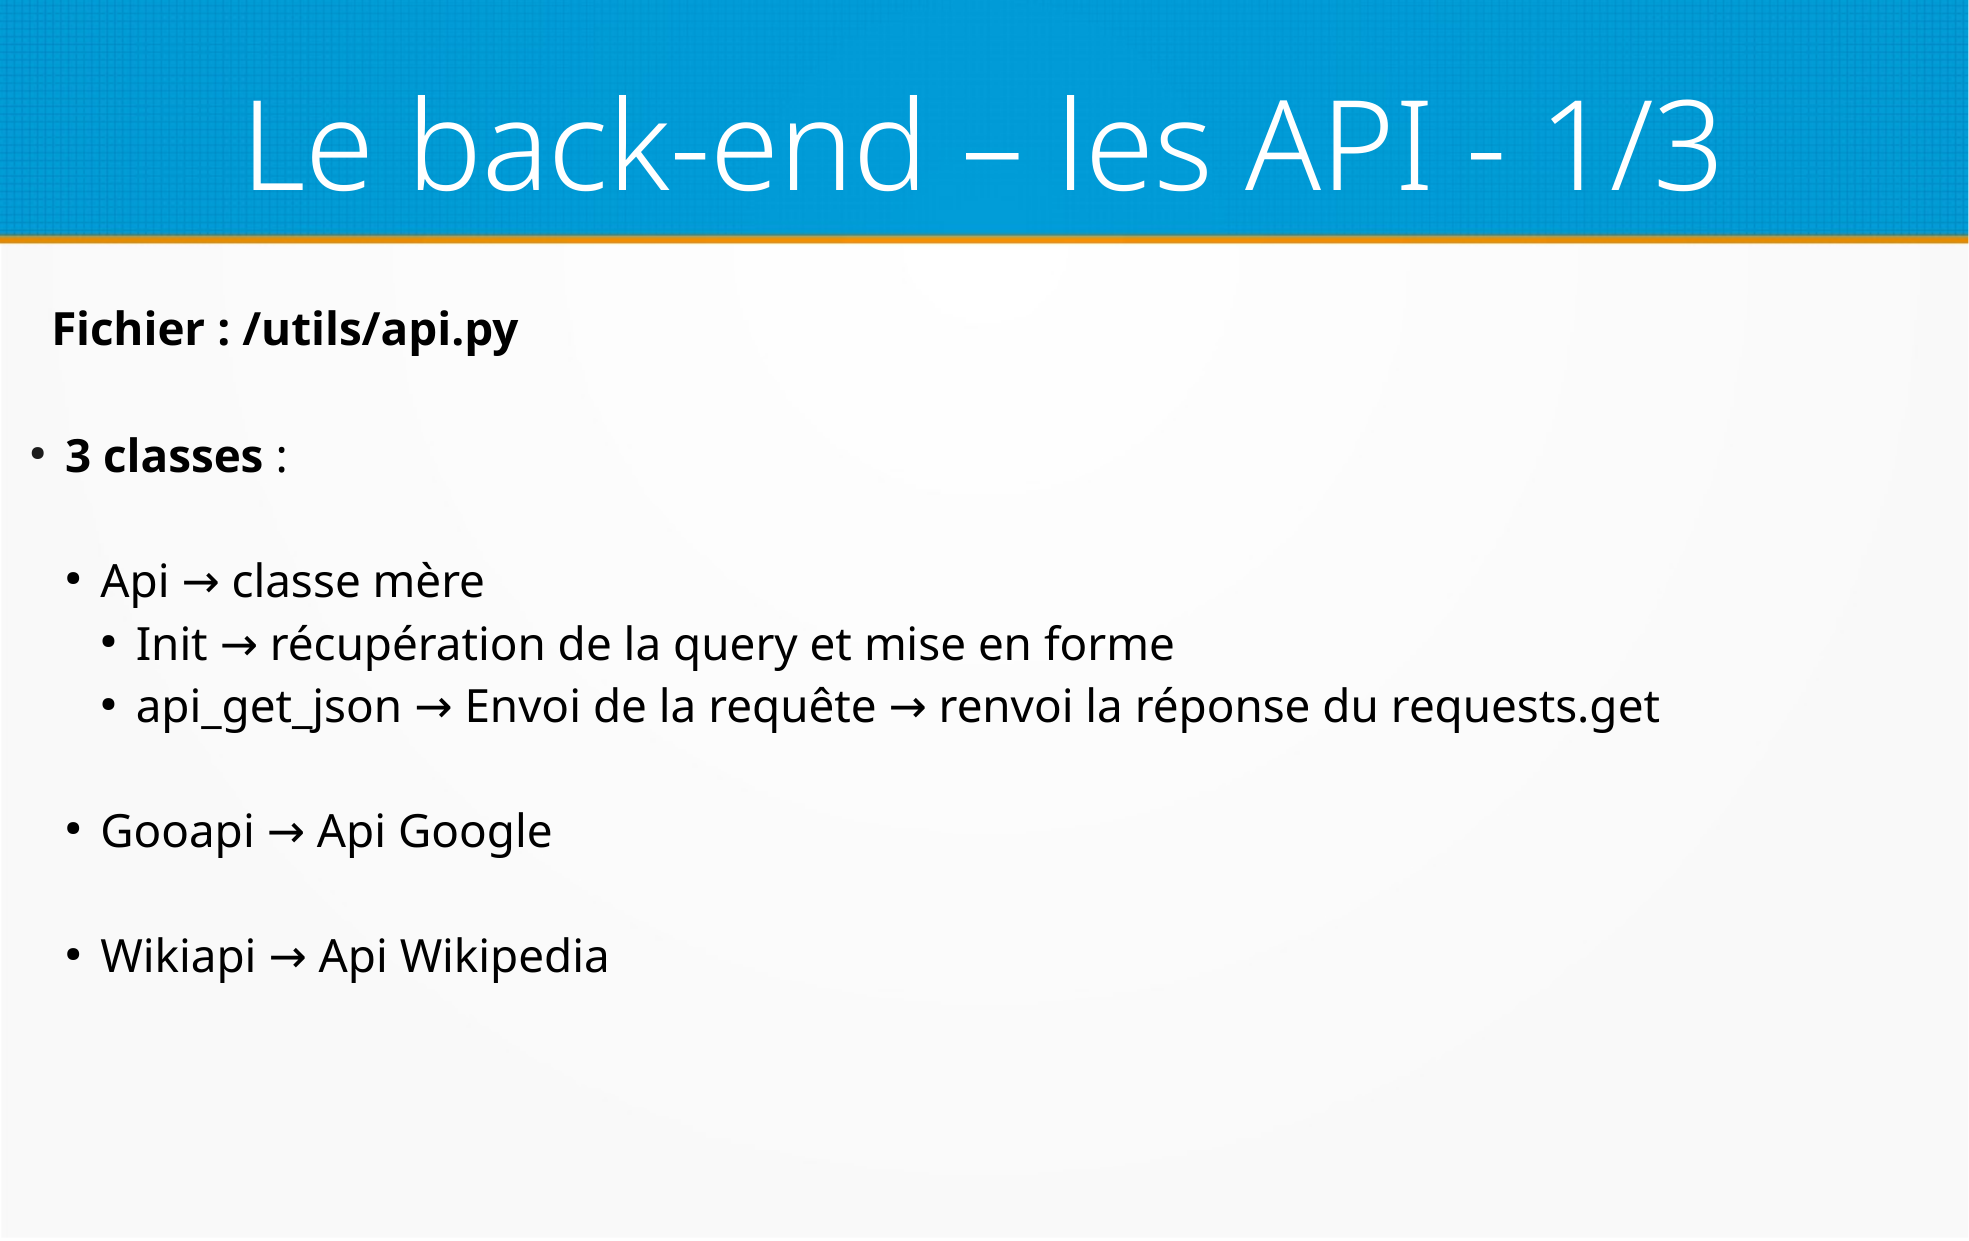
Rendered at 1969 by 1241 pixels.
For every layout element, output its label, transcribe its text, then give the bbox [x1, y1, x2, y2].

text_box 3 classes : Api → classe mère Init → récupération de la query et mise en forme api_get_json → Envoi de la requête → renvoi la réponse du requests.get Gooapi → Api Google Wikiapi → Api Wikipedia [23, 406, 1864, 1004]
picture [0, 233, 1969, 1241]
text_box Fichier : /utils/api.py [45, 295, 655, 361]
title Le back-end – les API - 1/3 [98, 19, 1870, 227]
